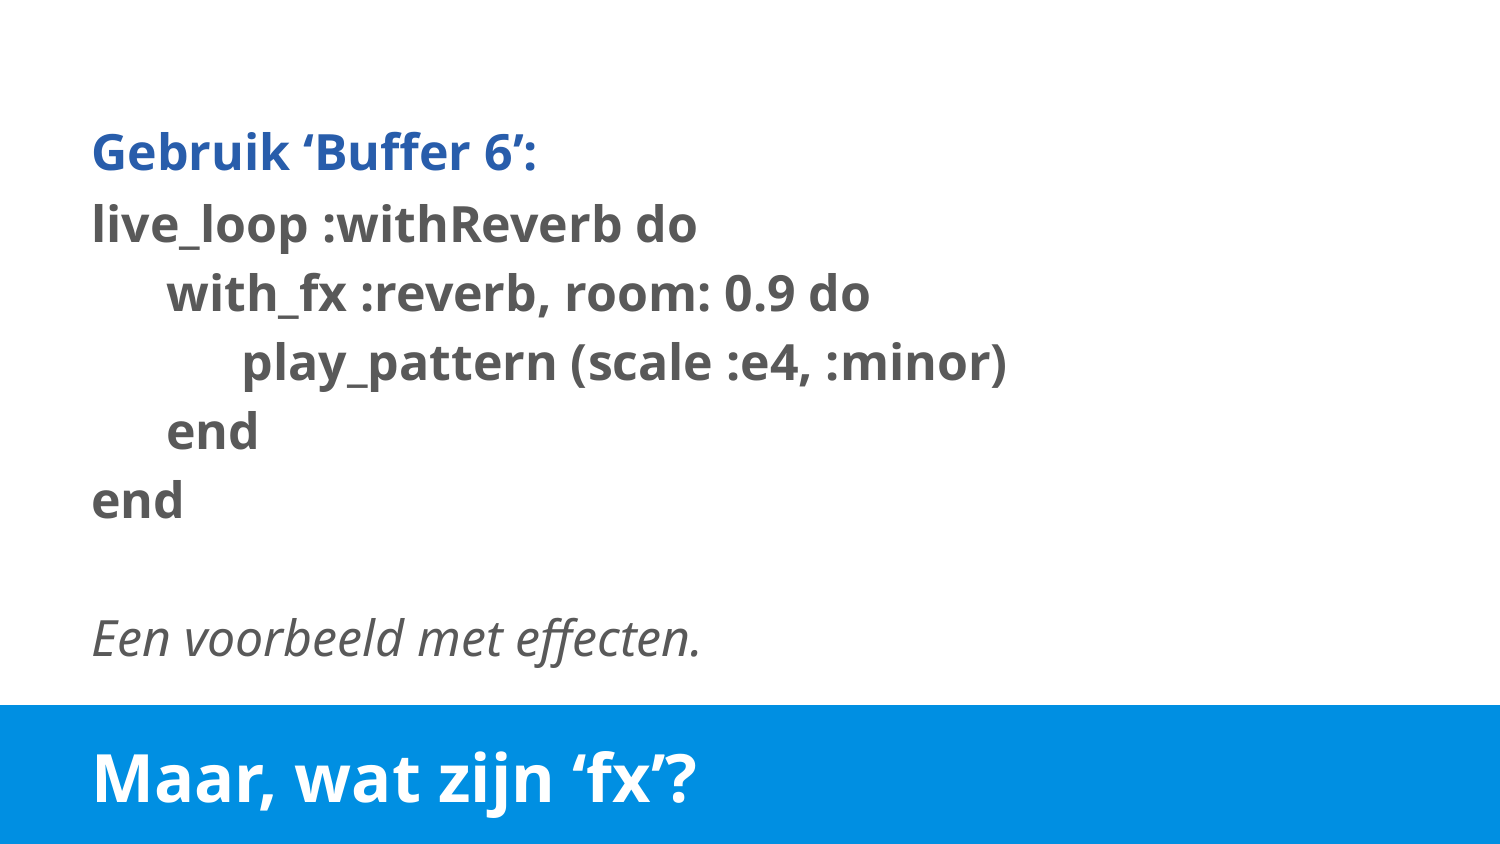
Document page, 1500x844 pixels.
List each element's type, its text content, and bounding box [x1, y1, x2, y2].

title Maar, wat zijn ‘fx’? [76, 721, 1500, 828]
picture [0, 705, 1500, 844]
subtitle Gebruik ‘Buffer 6’: [76, 75, 1438, 152]
list live_loop :withReverb do with_fx :reverb, room: 0.9 do play_pattern (scale :e4, :minor) end end Een voorbeeld met effecten. [76, 168, 1454, 500]
